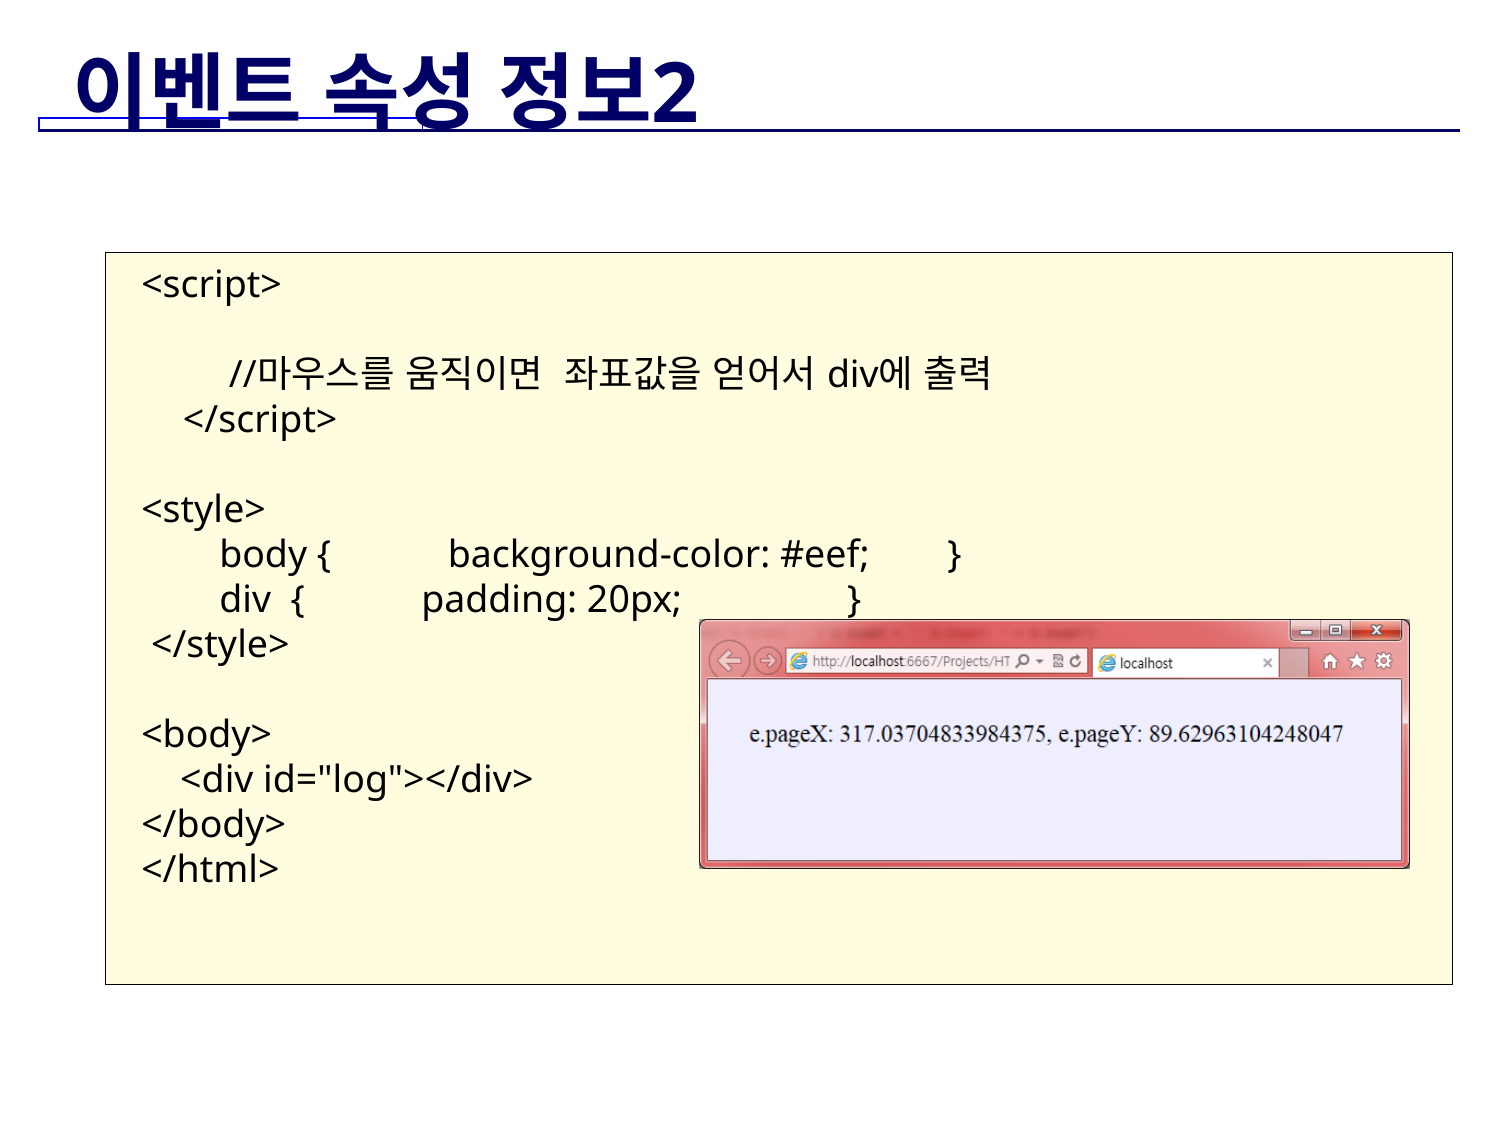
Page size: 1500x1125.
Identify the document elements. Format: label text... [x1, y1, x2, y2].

title 이벤트 속성 정보2 [58, 31, 1077, 110]
list [45, 208, 1460, 1027]
text_box <script> //마우스를 움직이면 좌표값을 얻어서 div에 출력 </script> <style> body { background-color: #eef; } div { padding: 20px; } </style> <body> <div id="log"></div> </body> </html> [105, 252, 1453, 985]
picture [699, 619, 1410, 869]
